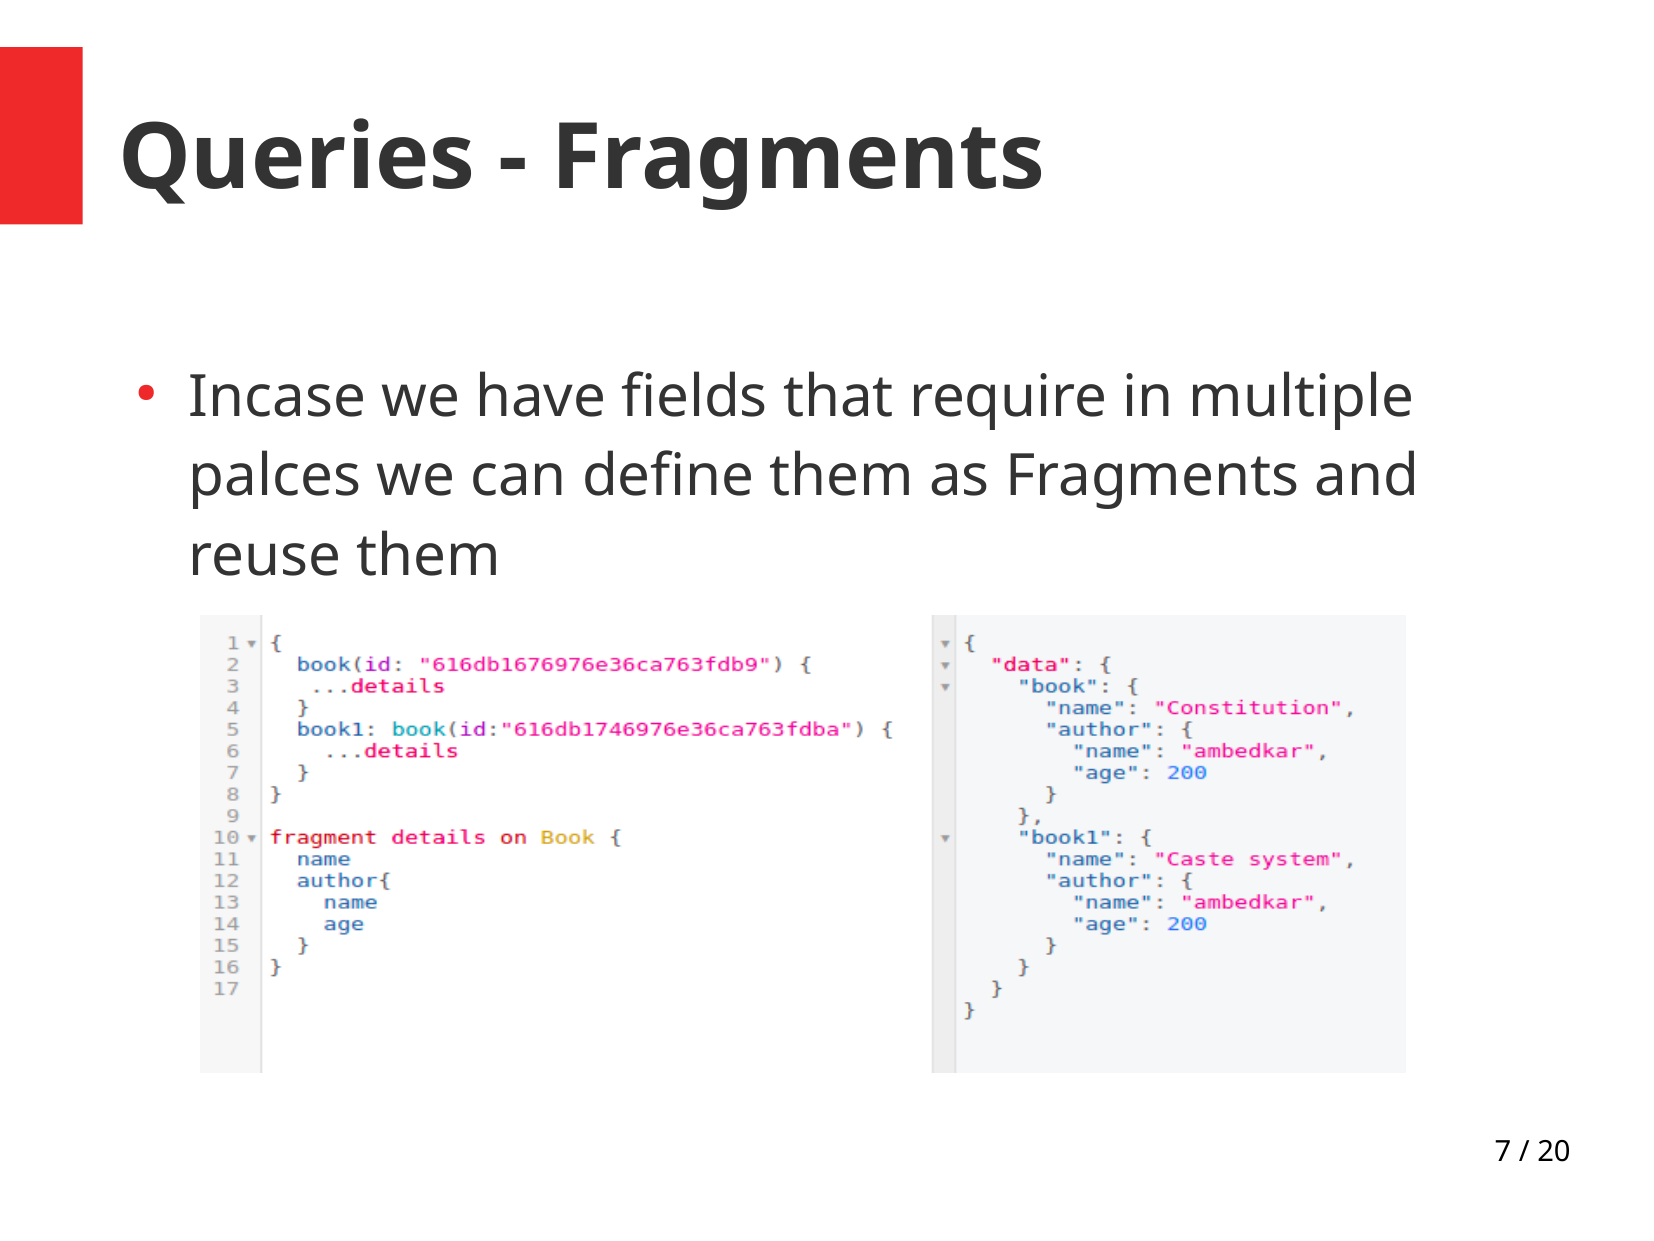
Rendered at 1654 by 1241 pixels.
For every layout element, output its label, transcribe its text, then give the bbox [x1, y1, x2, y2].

title Queries - Fragments [118, 49, 1571, 257]
list Incase we have fields that require in multiple palces we can define them as Fragments and reuse them [118, 354, 1536, 698]
picture [200, 615, 1406, 1074]
